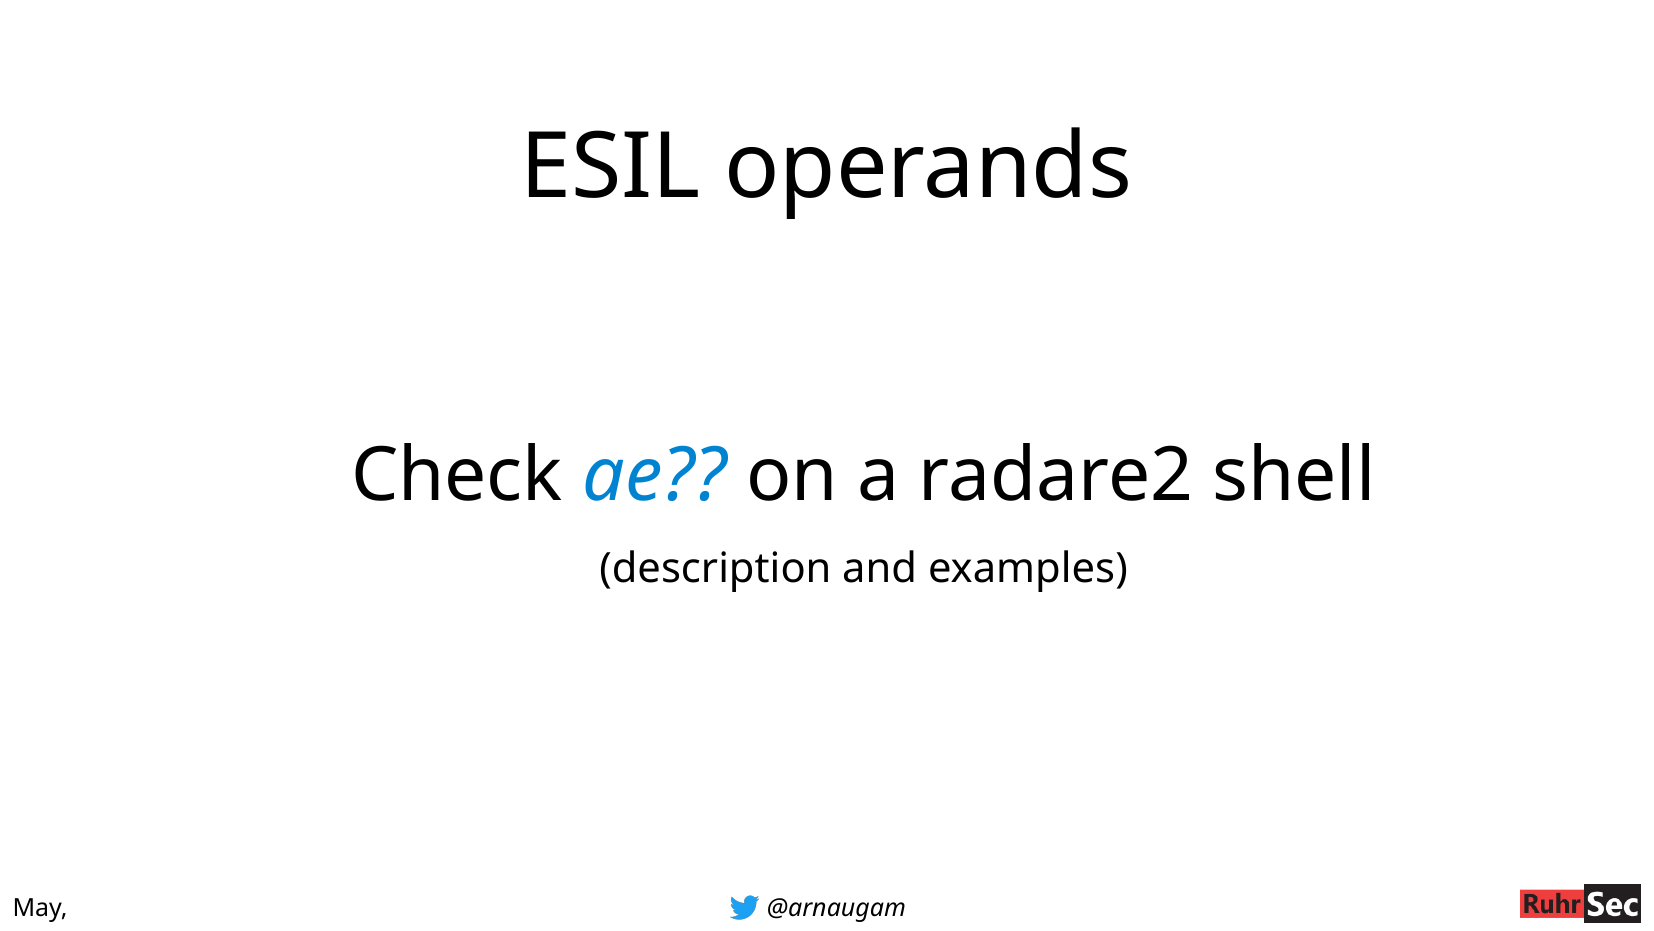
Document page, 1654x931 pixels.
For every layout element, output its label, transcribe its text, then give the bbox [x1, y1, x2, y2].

title ESIL operands [82, 84, 1571, 240]
picture [721, 884, 768, 931]
picture [1520, 884, 1641, 923]
text_box Check ae?? on a radare2 shell (description and examples) [336, 412, 1318, 583]
